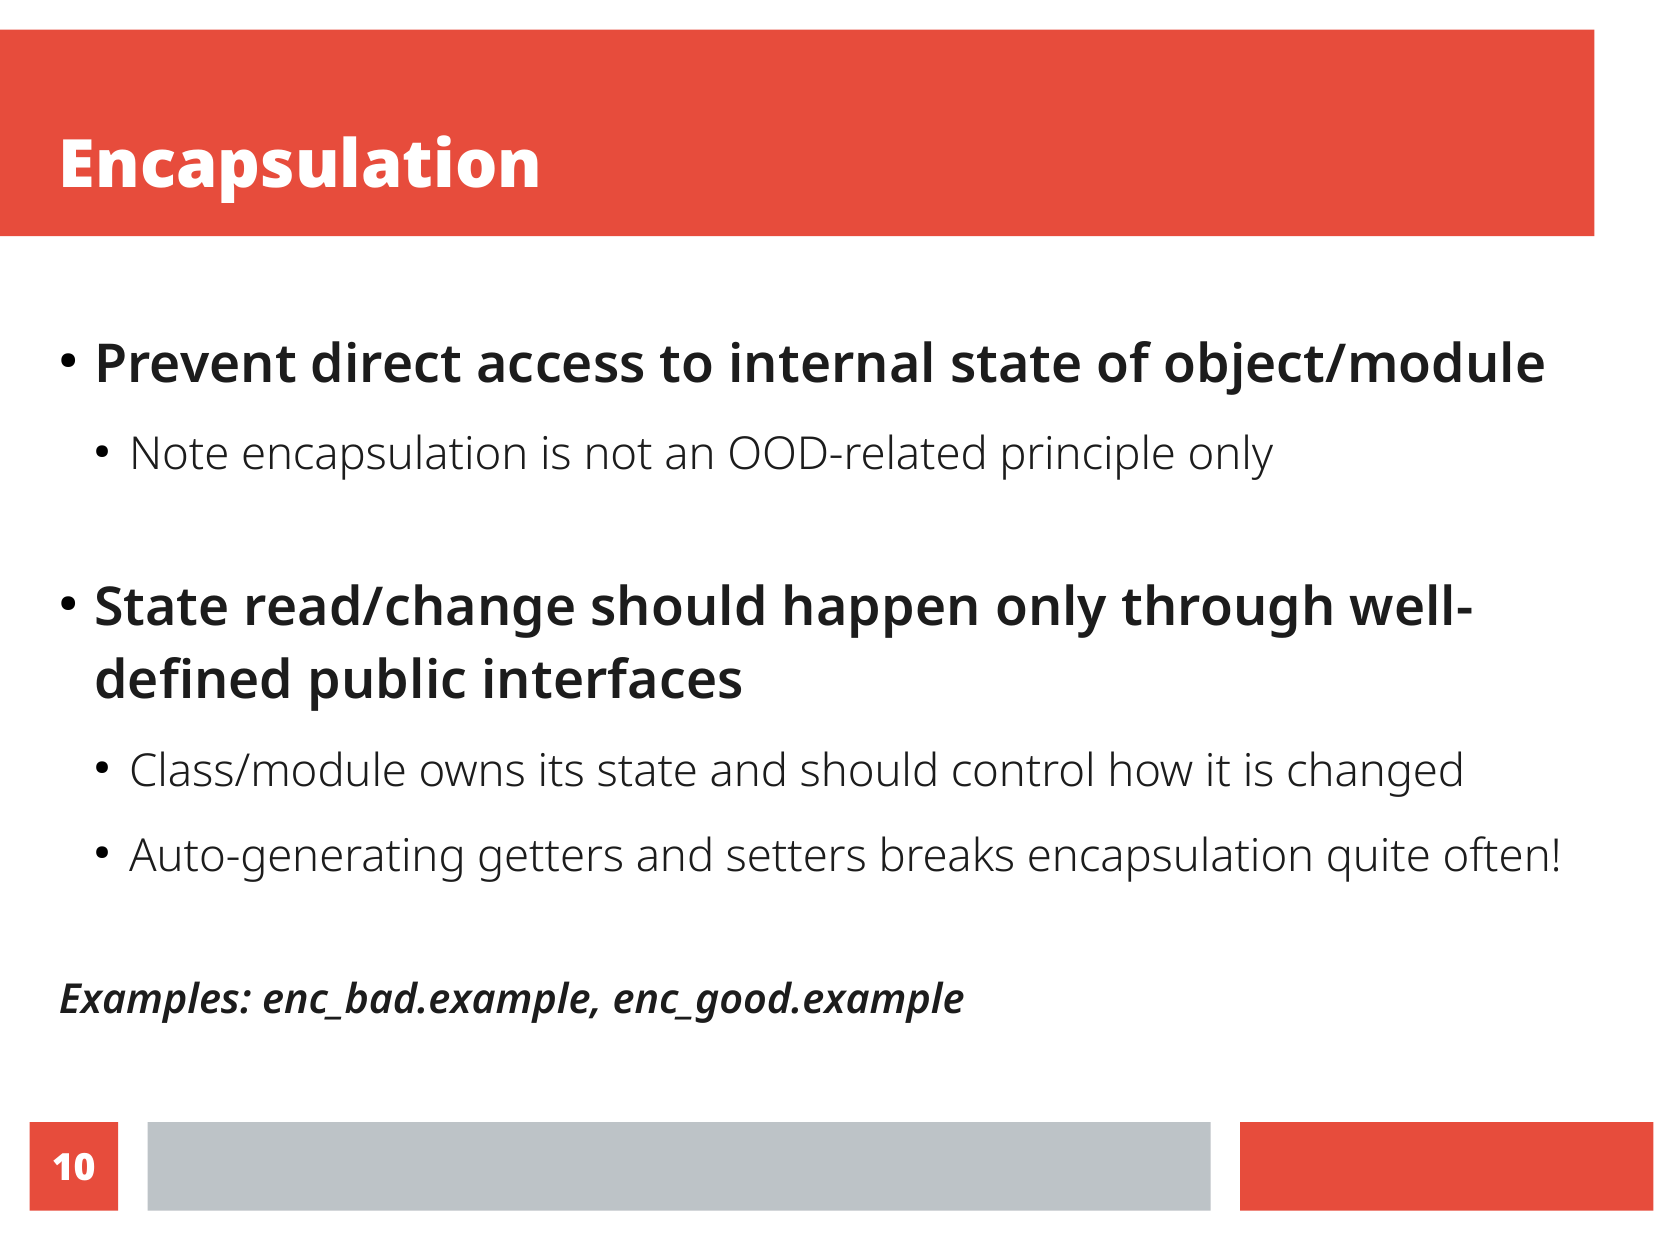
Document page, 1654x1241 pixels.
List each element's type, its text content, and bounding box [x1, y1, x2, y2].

list Prevent direct access to internal state of object/module Note encapsulation is not an OOD-related principle only State read/change should happen only through well-defined public interfaces Class/module owns its state and should control how it is changed Auto-generating getters and setters breaks encapsulation quite often! Examples: enc_bad.example, enc_good.example [59, 324, 1565, 1093]
title Encapsulation [59, 59, 1595, 207]
